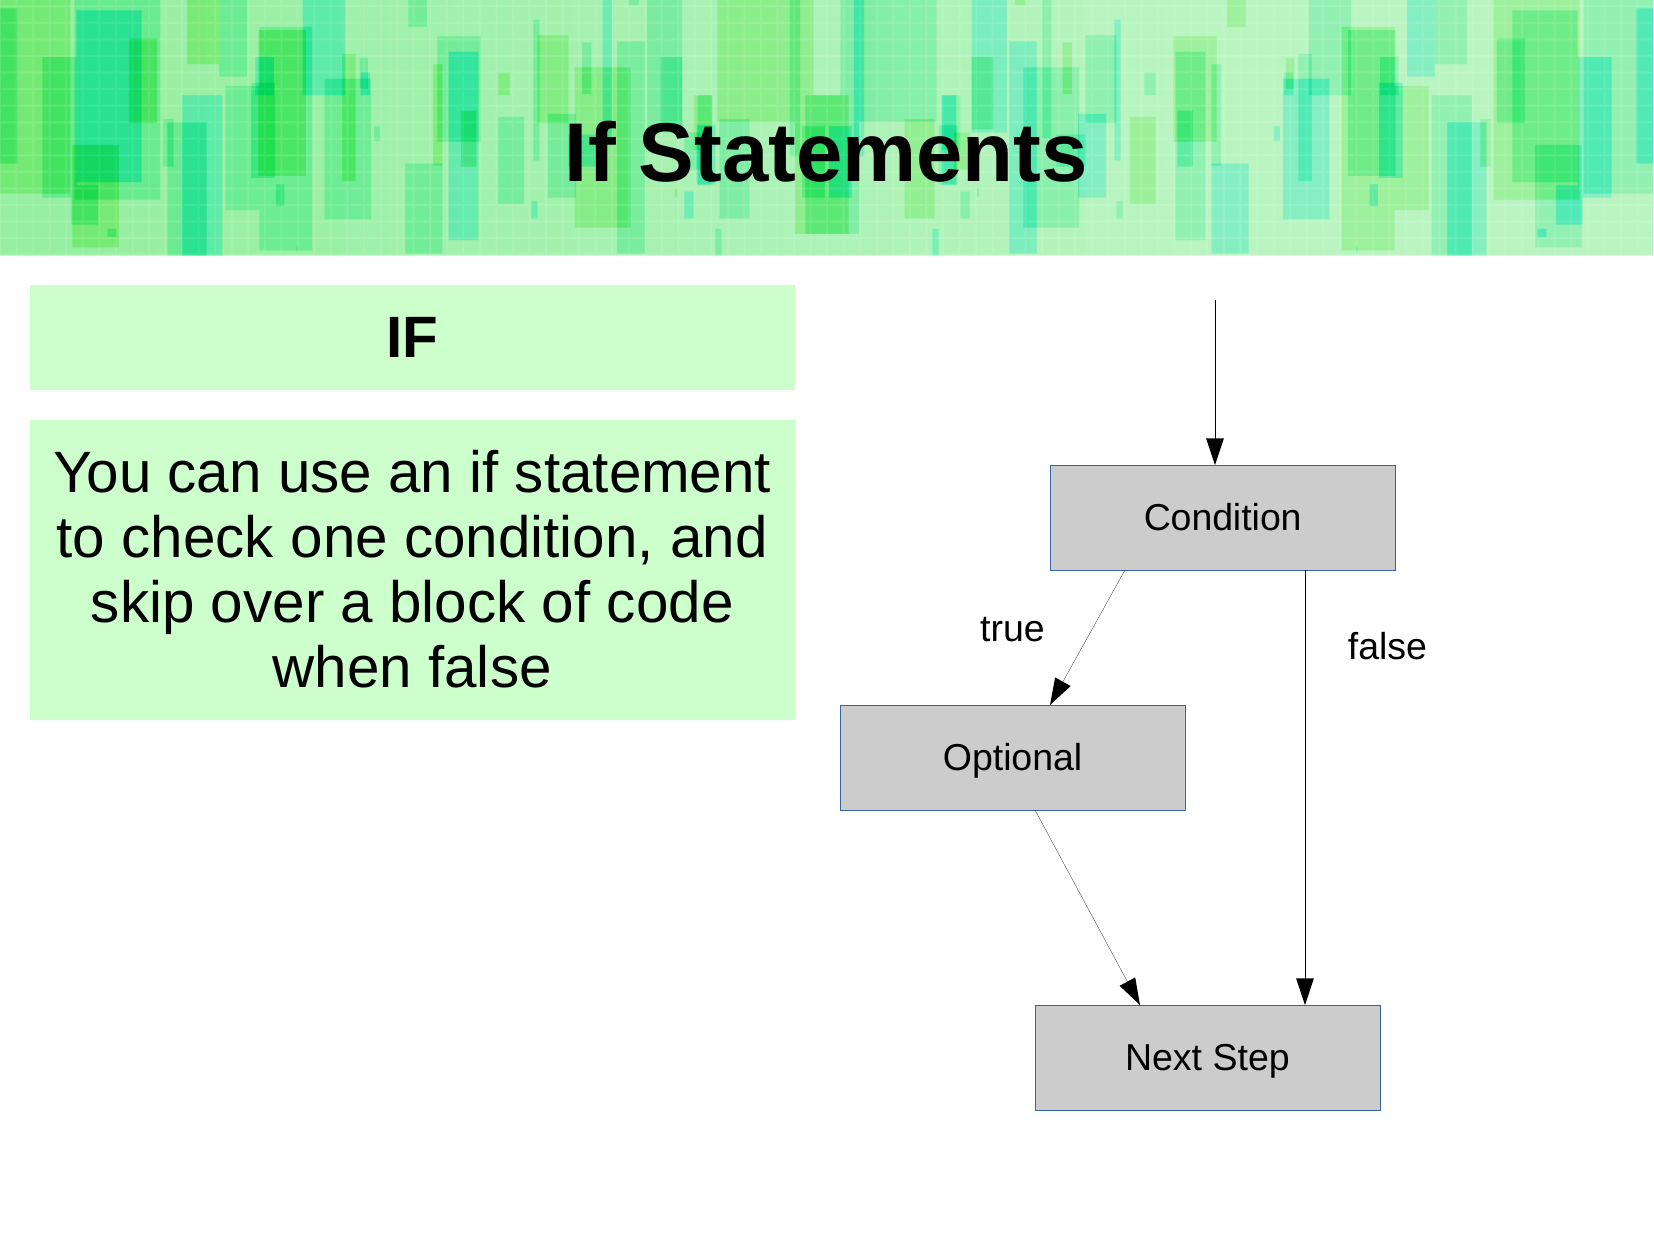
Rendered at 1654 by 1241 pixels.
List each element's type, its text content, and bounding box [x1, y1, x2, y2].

text_box false [1305, 618, 1471, 676]
text_box IF [30, 285, 796, 391]
text_box Condition [1050, 465, 1396, 571]
title If Statements [82, 49, 1571, 257]
subtitle You can use an if statement to check one condition, and skip over a block of code when false [30, 420, 796, 721]
text_box true [930, 600, 1096, 657]
text_box Optional [840, 705, 1186, 811]
picture [0, 0, 1654, 1241]
text_box Next Step [1035, 1005, 1381, 1111]
